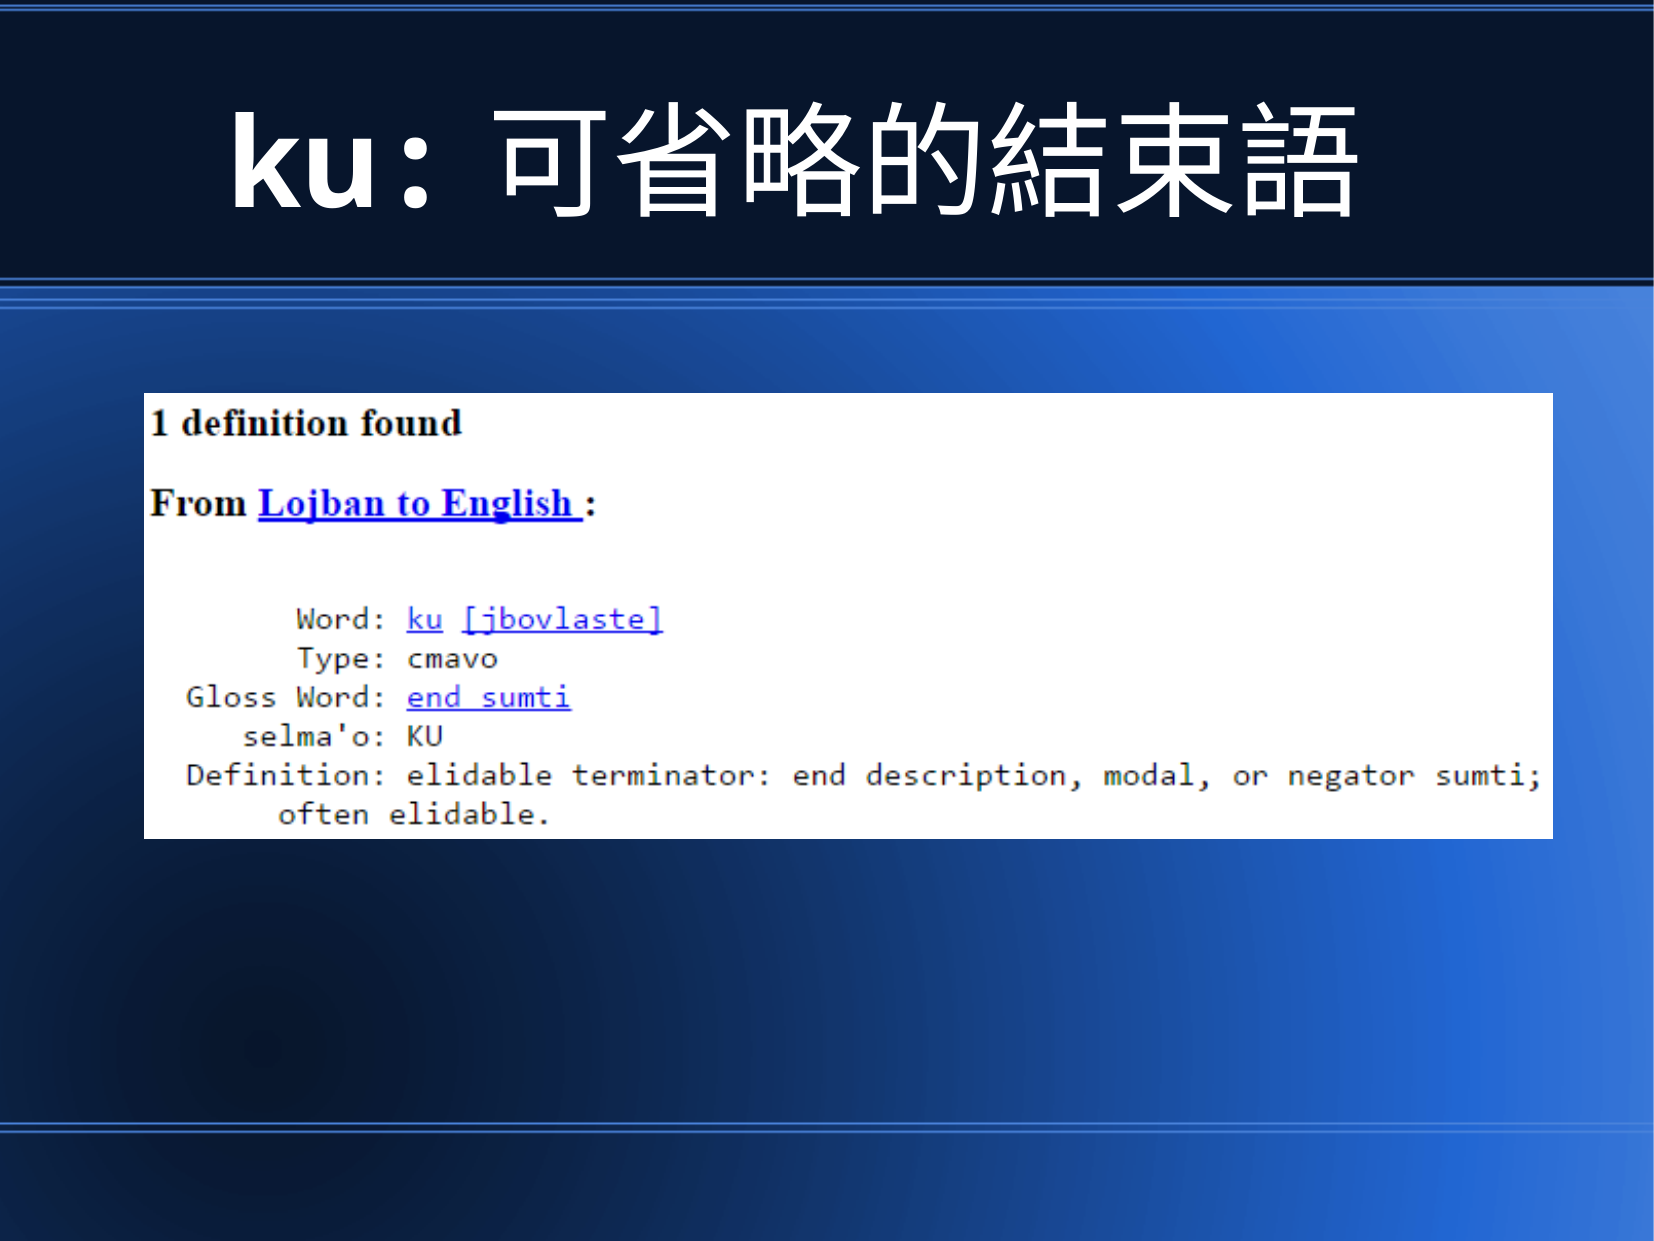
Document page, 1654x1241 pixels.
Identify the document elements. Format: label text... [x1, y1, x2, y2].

title ku:可省略的結束語 [82, 49, 1571, 257]
picture [0, 0, 1654, 1241]
